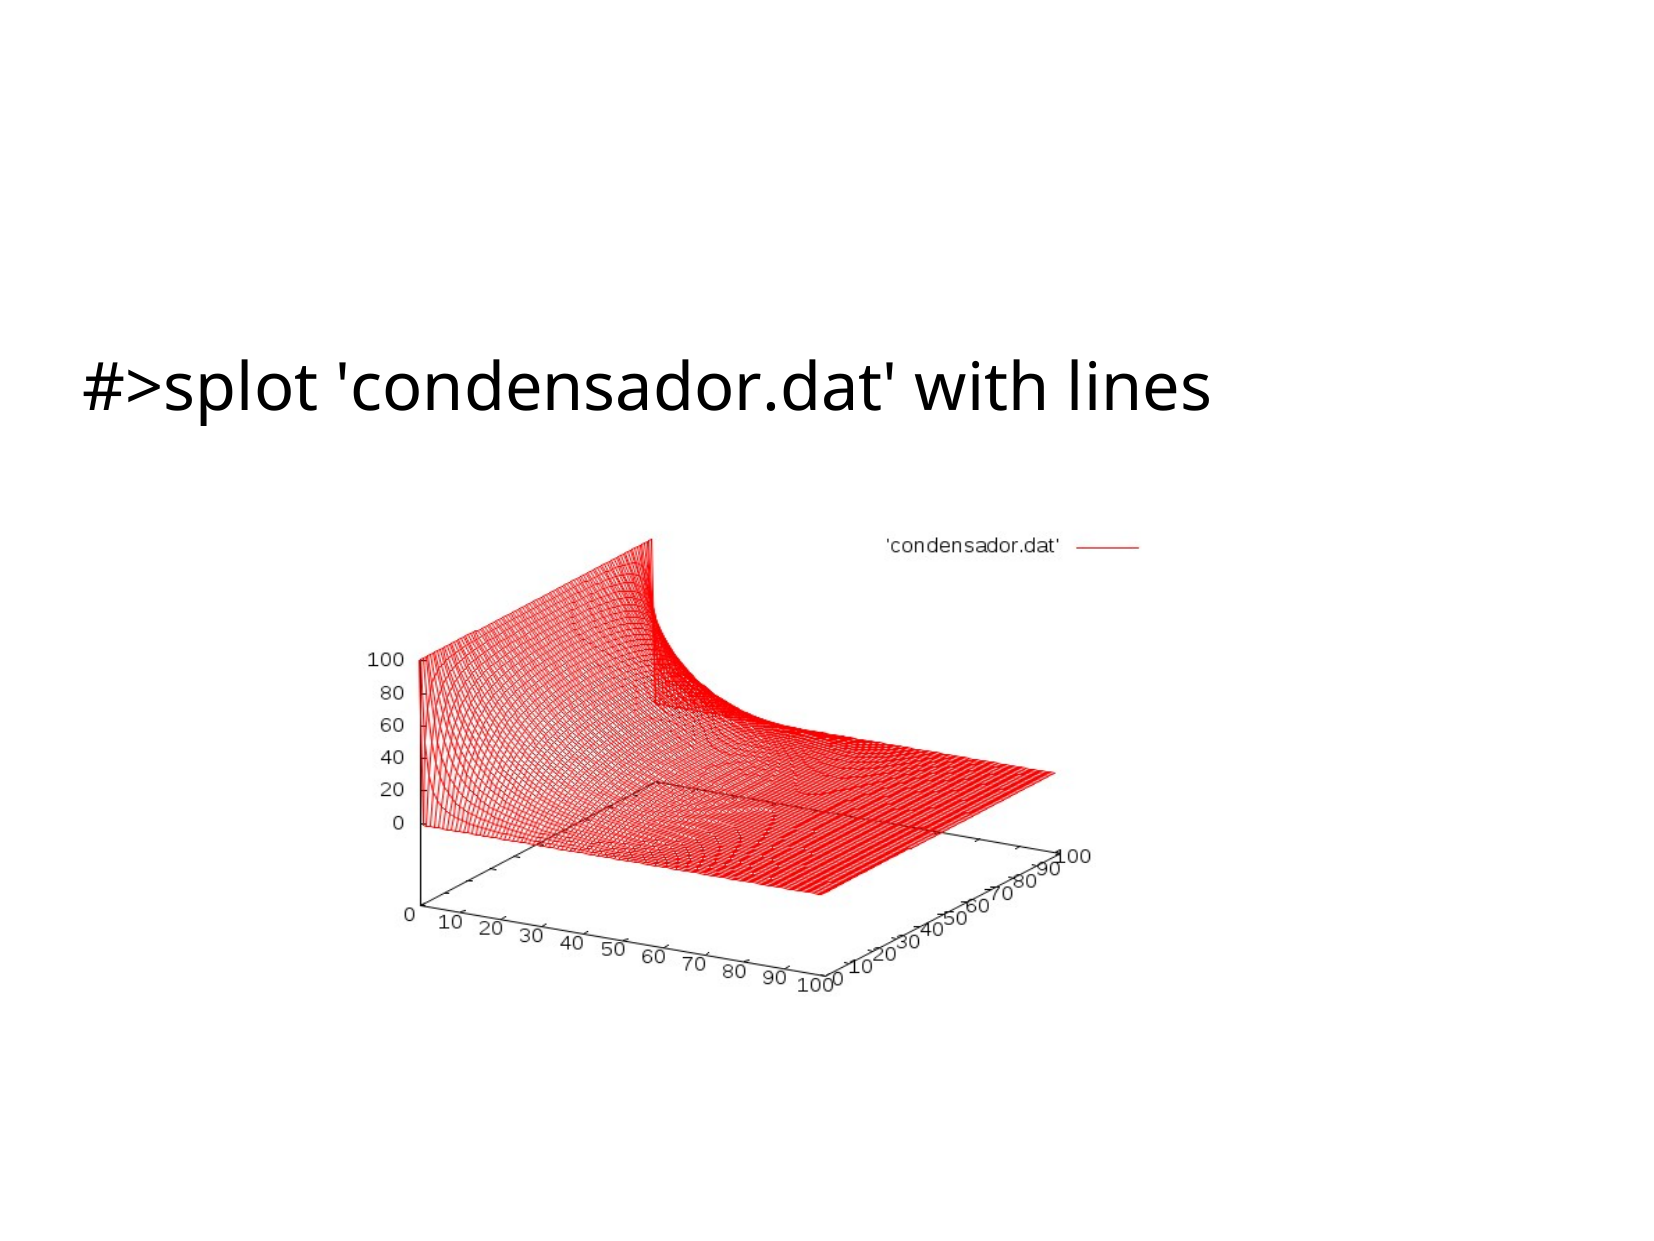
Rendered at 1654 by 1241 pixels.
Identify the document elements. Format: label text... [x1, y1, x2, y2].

picture [295, 472, 1185, 1067]
subtitle #>splot 'condensador.dat' with lines [82, 297, 1571, 473]
